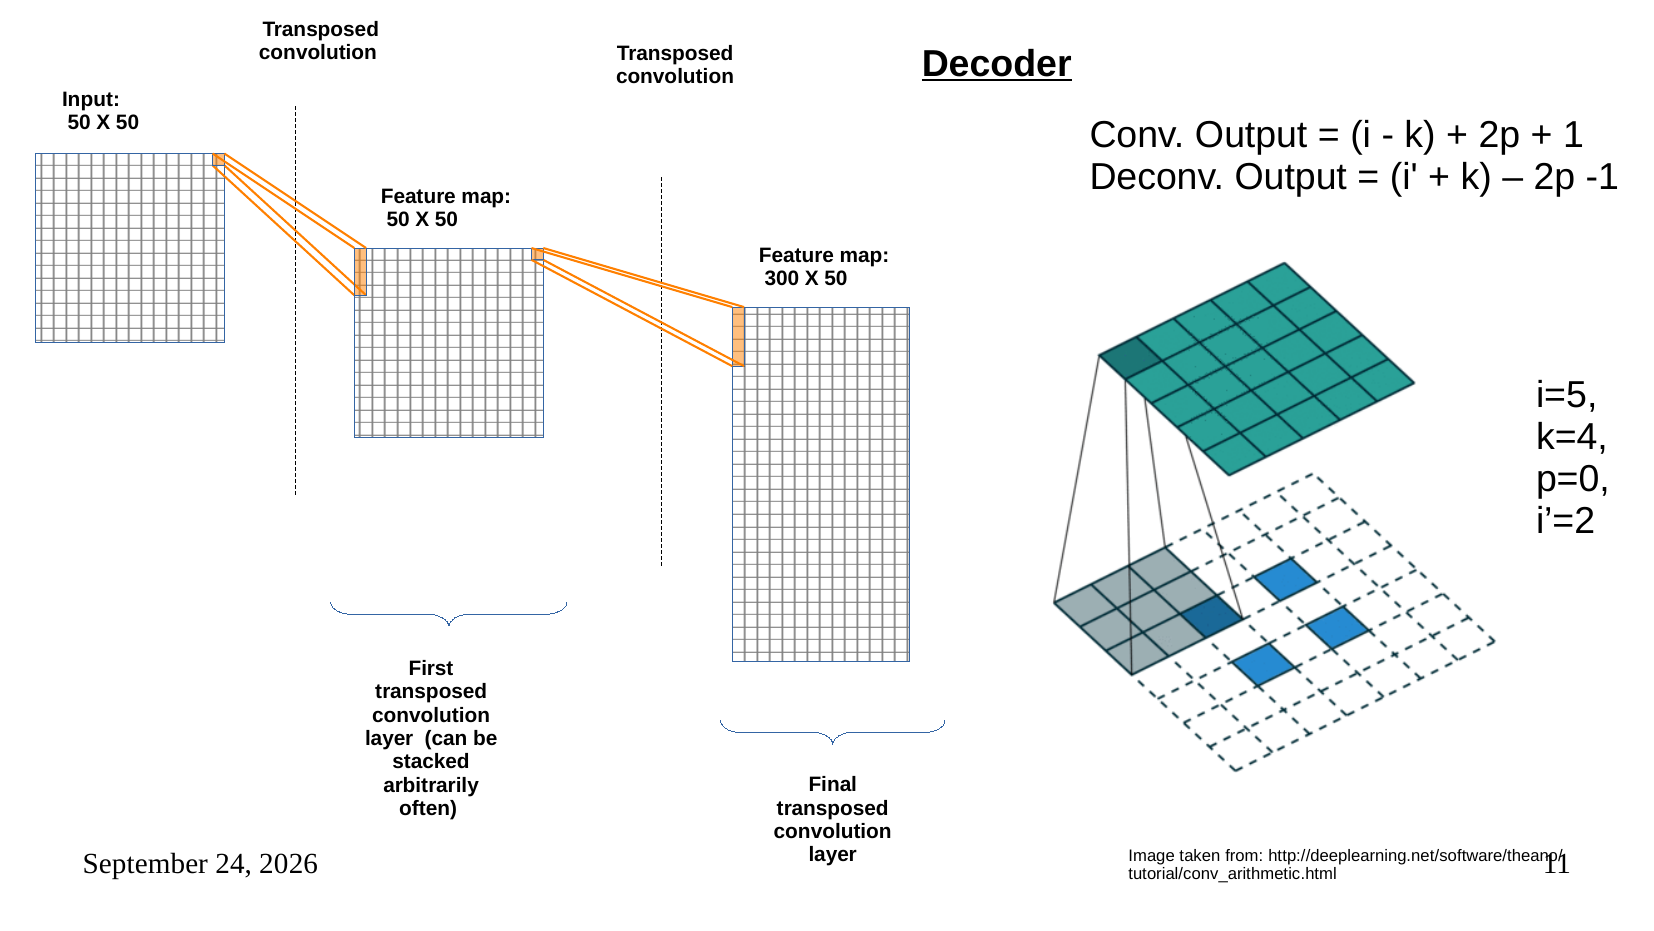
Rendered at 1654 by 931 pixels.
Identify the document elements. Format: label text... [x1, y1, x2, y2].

text_box Feature map: 300 X 50 [744, 236, 922, 298]
text_box Image taken from: http://deeplearning.net/software/theano/ tutorial/conv_arithmetic.html [1113, 838, 1579, 891]
text_box Feature map: 50 X 50 [366, 177, 544, 239]
text_box [732, 307, 910, 662]
text_box Transposed convolution [570, 33, 780, 189]
text_box Decoder [907, 35, 1087, 93]
text_box [35, 153, 225, 343]
text_box [354, 248, 544, 438]
text_box i=5, k=4, p=0, i’=2 [1521, 366, 1642, 549]
text_box Transposed convolution [216, 9, 426, 165]
text_box Final transposed convolution layer [744, 765, 922, 874]
text_box First transposed convolution layer (can be stacked arbitrarily often) [342, 649, 520, 828]
text_box Conv. Output = (i - k) + 2p + 1 Deconv. Output = (i' + k) – 2p -1 [1074, 106, 1654, 213]
text_box Input: 50 X 50 [47, 80, 216, 142]
picture [1027, 236, 1522, 798]
